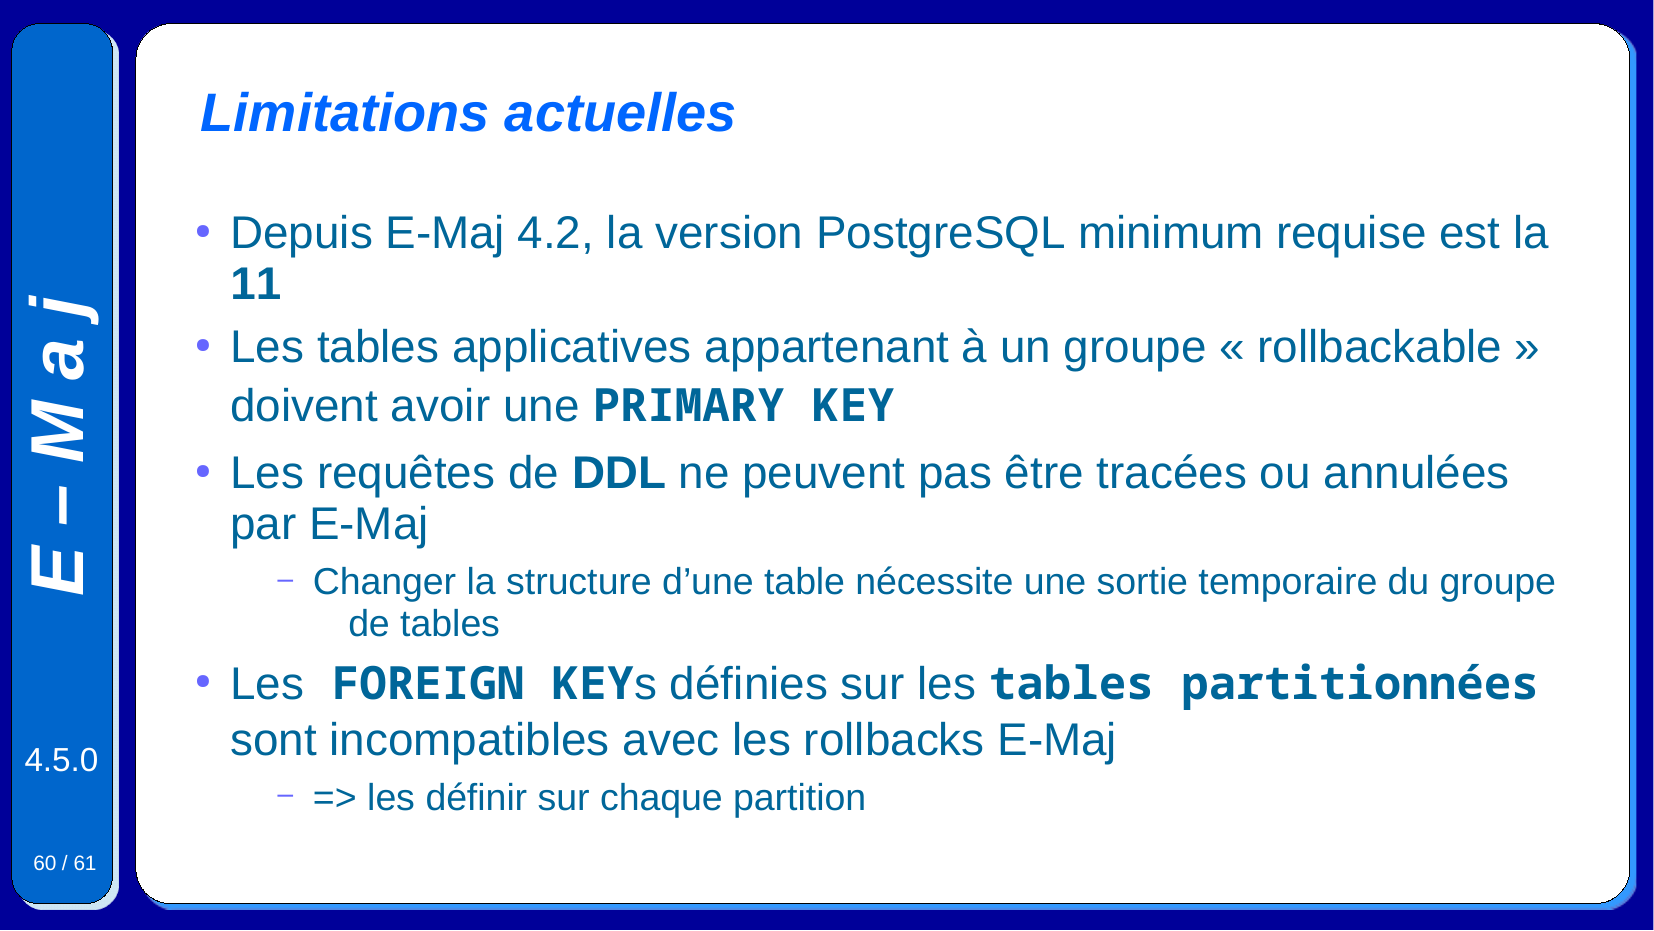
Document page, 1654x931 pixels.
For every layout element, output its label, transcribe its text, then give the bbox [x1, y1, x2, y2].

list Depuis E-Maj 4.2, la version PostgreSQL minimum requise est la 11 Les tables applicatives appartenant à un groupe « rollbackable » doivent avoir une PRIMARY KEY Les requêtes de DDL ne peuvent pas être tracées ou annulées par E-Maj Changer la structure d’une table nécessite une sortie temporaire du groupe de tables Les FOREIGN KEYs définies sur les tables partitionnées sont incompatibles avec les rollbacks E-Maj => les définir sur chaque partition [177, 206, 1587, 827]
title Limitations actuelles [200, 34, 1575, 191]
